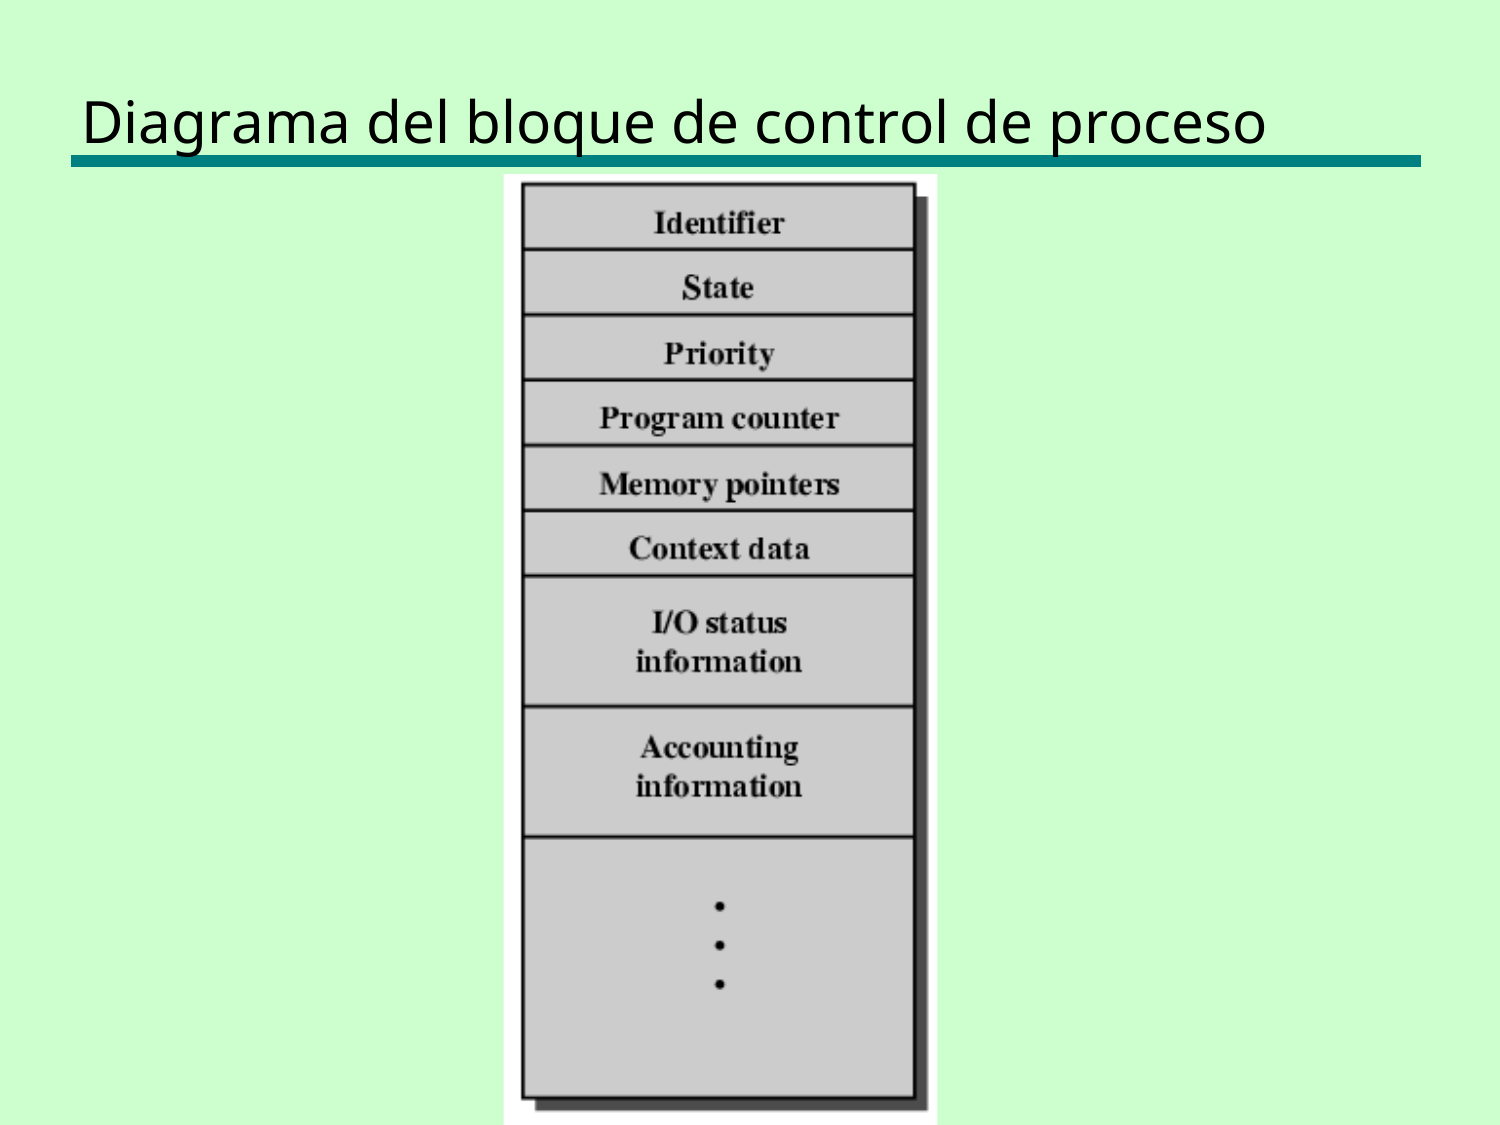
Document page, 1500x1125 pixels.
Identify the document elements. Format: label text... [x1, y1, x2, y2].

title Diagrama del bloque de control de proceso [66, 24, 1413, 163]
picture [503, 174, 938, 1125]
